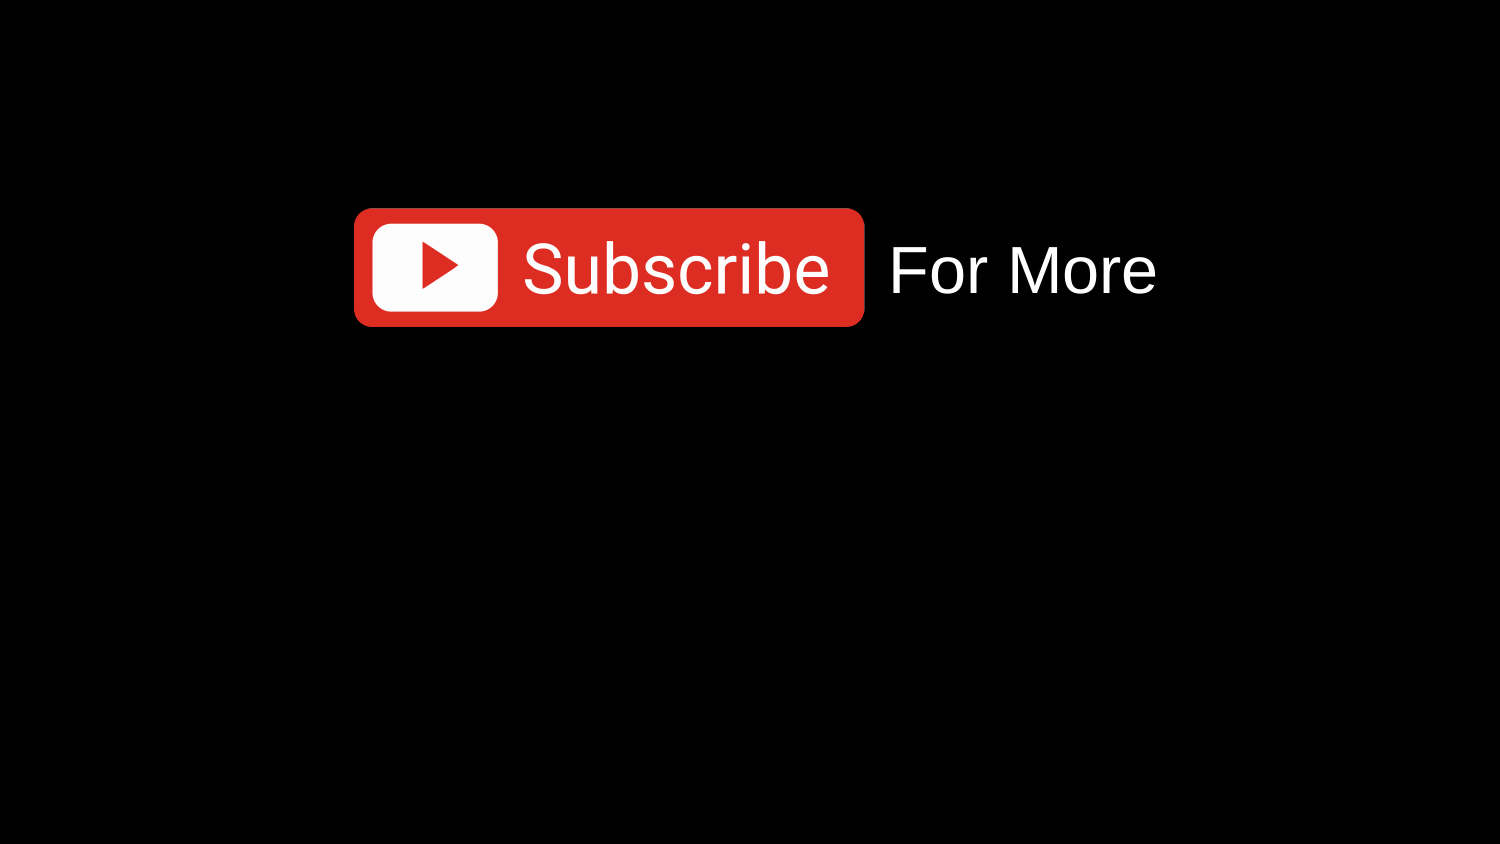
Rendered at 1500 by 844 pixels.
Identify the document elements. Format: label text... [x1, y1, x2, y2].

text_box For More [873, 212, 1183, 323]
picture [276, 141, 942, 394]
